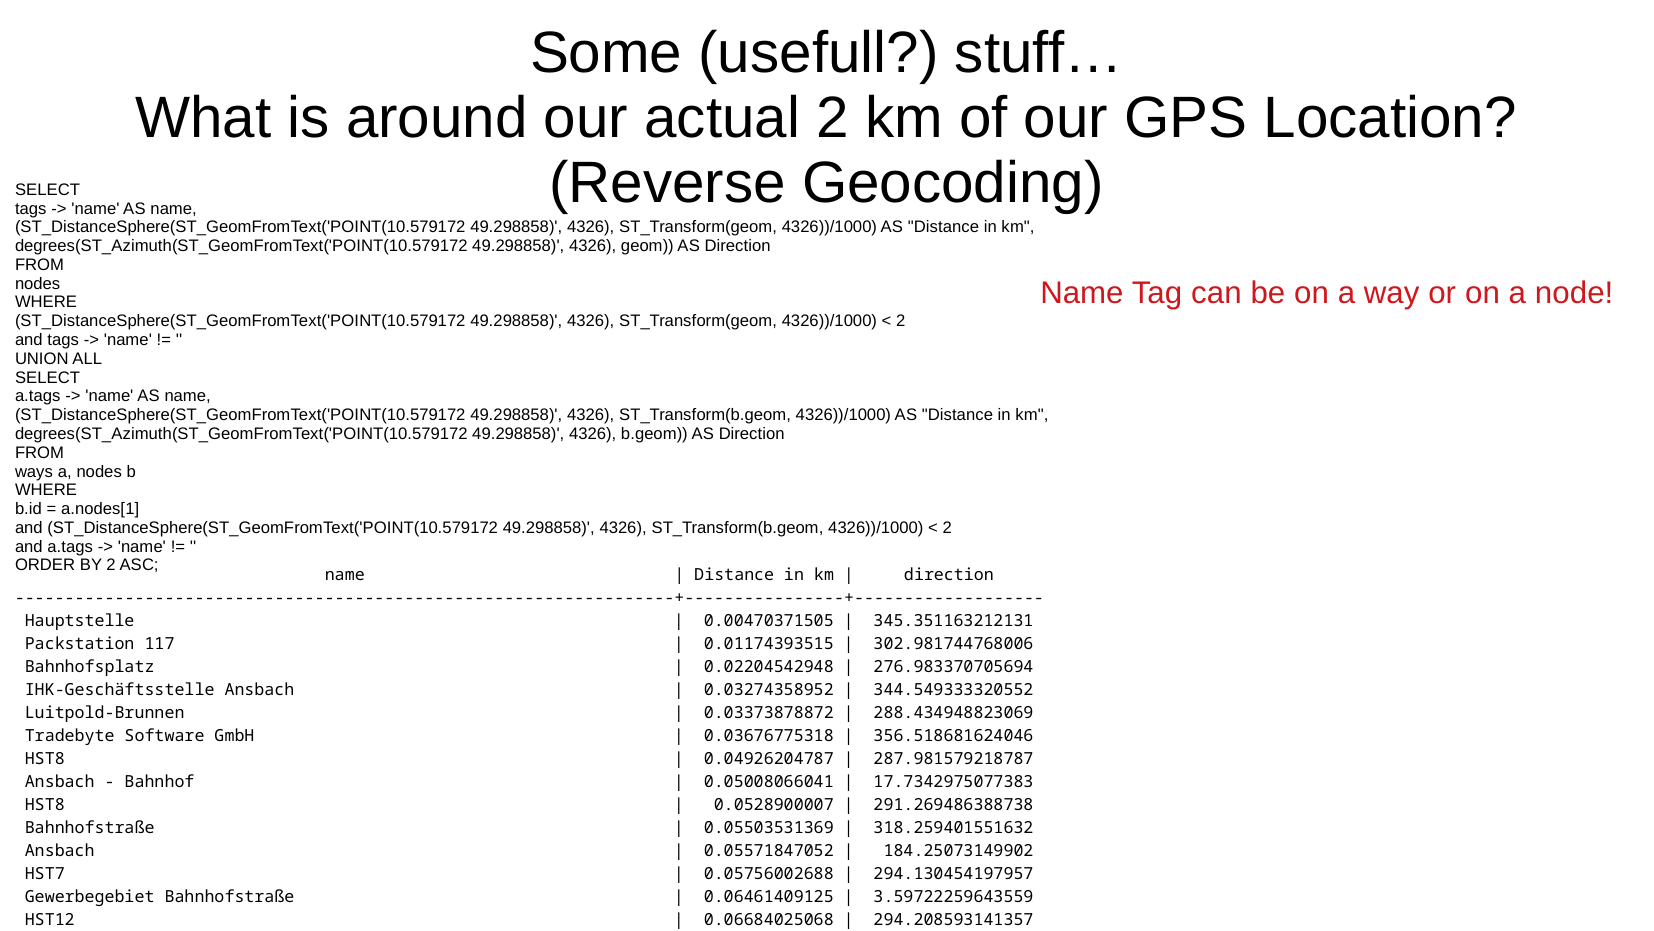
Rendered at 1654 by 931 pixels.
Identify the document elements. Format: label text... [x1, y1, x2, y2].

title Name Tag can be on a way or on a node! [915, 240, 1654, 346]
text_box name | Distance in km | direction ------------------------------------------------------------------+----------------+------------------- Hauptstelle | 0.00470371505 | 345.351163212131 Packstation 117 | 0.01174393515 | 302.981744768006 Bahnhofsplatz | 0.02204542948 | 276.983370705694 IHK-Geschäftsstelle Ansbach | 0.03274358952 | 344.549333320552 Luitpold-Brunnen | 0.03373878872 | 288.434948823069 Tradebyte Software GmbH | 0.03676775318 | 356.518681624046 HST8 | 0.04926204787 | 287.981579218787 Ansbach - Bahnhof | 0.05008066041 | 17.7342975077383 HST8 | 0.0528900007 | 291.269486388738 Bahnhofstraße | 0.05503531369 | 318.259401551632 Ansbach | 0.05571847052 | 184.25073149902 HST7 | 0.05756002688 | 294.130454197957 Gewerbegebiet Bahnhofstraße | 0.06461409125 | 3.59722259643559 HST12 | 0.06684025068 | 294.208593141357 Bundespolizei Ansbach | 0.06767025403 | 255.725206216893 HST6 | 0.07909885029 | 274.829383013845 HST11 | 0.080645623 | 285.155475611995 HST5 | 0.08471131238 | 279.172036790627 Bischof-Meiser-Straße | 0.08895764229 | 319.496065423954 [0, 555, 1654, 931]
title Some (usefull?) stuff… What is around our actual 2 km of our GPS Location? (Reverse Geocoding) [82, 15, 1571, 221]
subtitle SELECT tags -> 'name' AS name, (ST_DistanceSphere(ST_GeomFromText('POINT(10.579172 49.298858)', 4326), ST_Transform(geom, 4326))/1000) AS "Distance in km", degrees(ST_Azimuth(ST_GeomFromText('POINT(10.579172 49.298858)', 4326), geom)) AS Direction FROM nodes WHERE (ST_DistanceSphere(ST_GeomFromText('POINT(10.579172 49.298858)', 4326), ST_Transform(geom, 4326))/1000) < 2 and tags -> 'name' != '' UNION ALL SELECT a.tags -> 'name' AS name, (ST_DistanceSphere(ST_GeomFromText('POINT(10.579172 49.298858)', 4326), ST_Transform(b.geom, 4326))/1000) AS "Distance in km", degrees(ST_Azimuth(ST_GeomFromText('POINT(10.579172 49.298858)', 4326), b.geom)) AS Direction FROM ways a, nodes b WHERE b.id = a.nodes[1] and (ST_DistanceSphere(ST_GeomFromText('POINT(10.579172 49.298858)', 4326), ST_Transform(b.geom, 4326))/1000) < 2 and a.tags -> 'name' != '' ORDER BY 2 ASC; [15, 180, 1186, 555]
